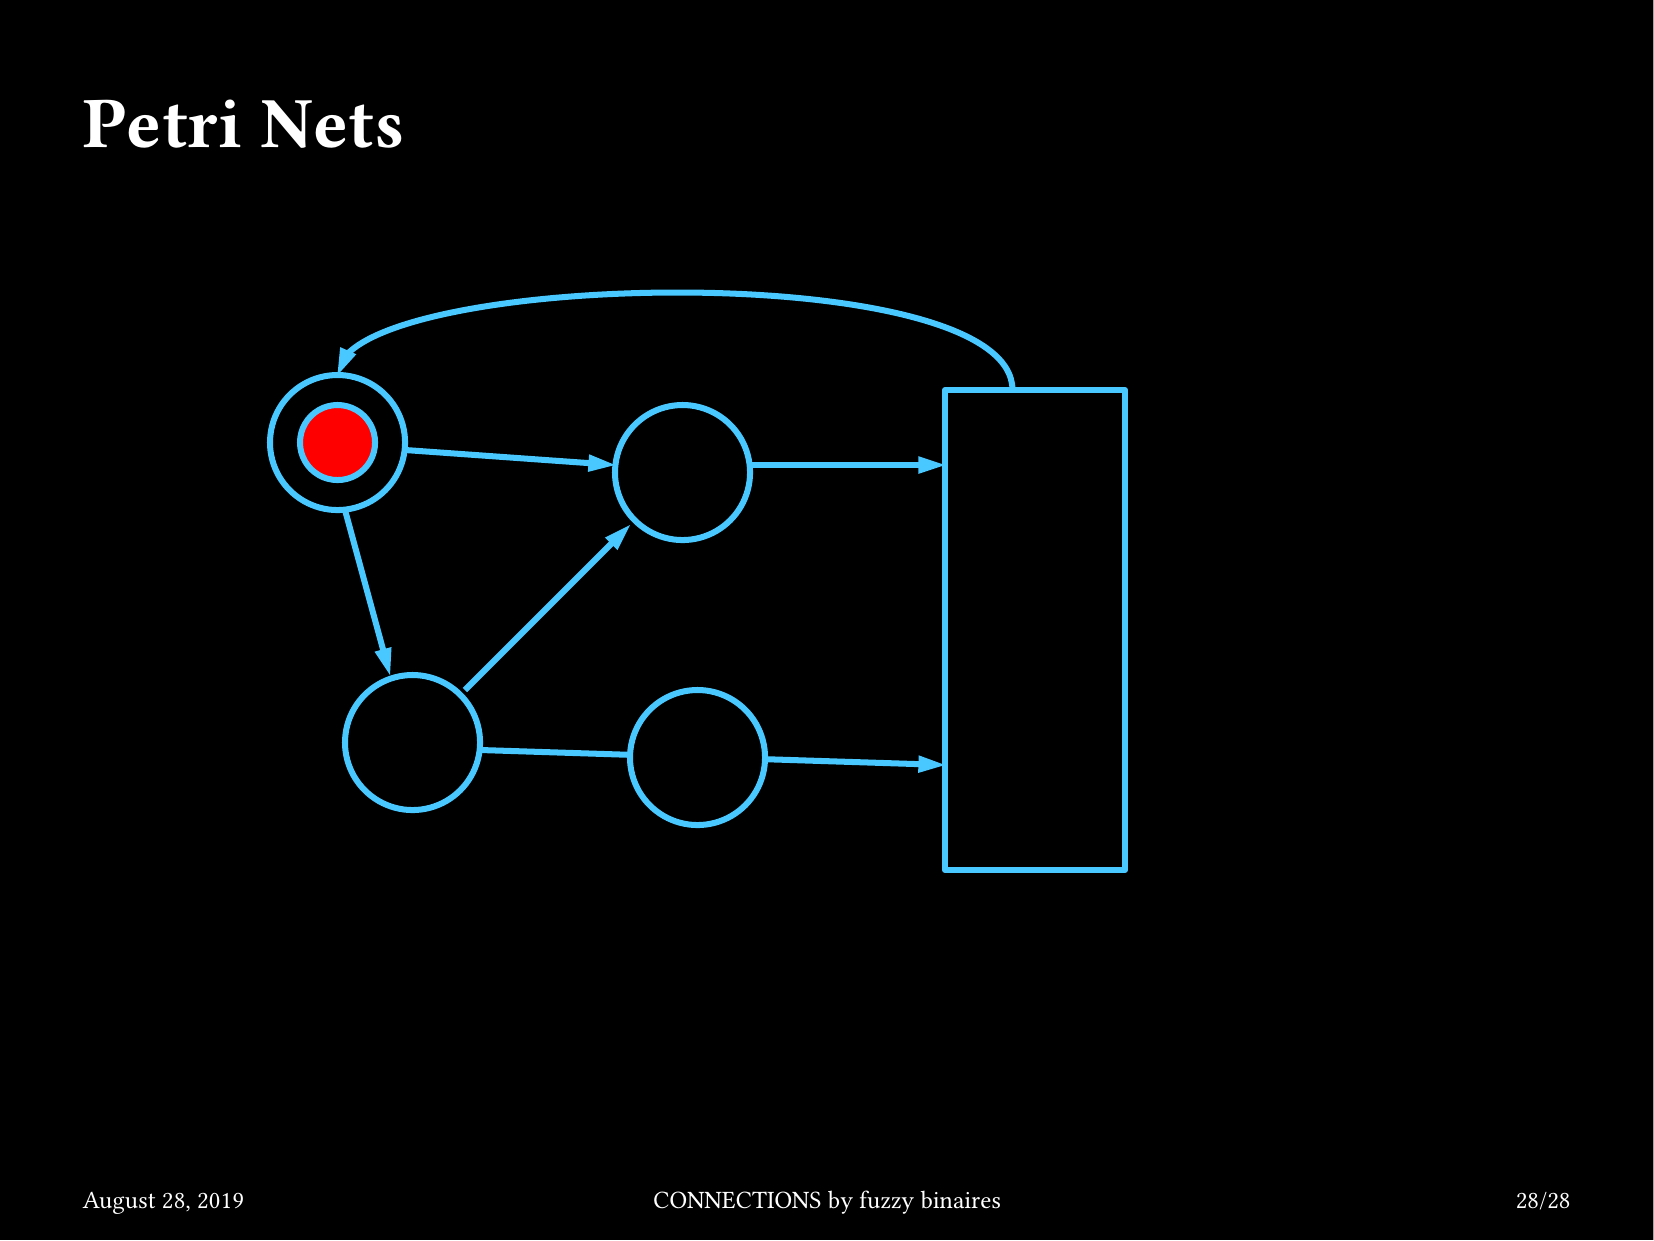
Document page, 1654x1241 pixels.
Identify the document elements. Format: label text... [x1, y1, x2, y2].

title Petri Nets [82, 49, 1571, 200]
text_box [945, 390, 1126, 871]
text_box [615, 405, 751, 541]
text_box [270, 375, 406, 511]
text_box [630, 690, 766, 826]
text_box [345, 675, 481, 811]
